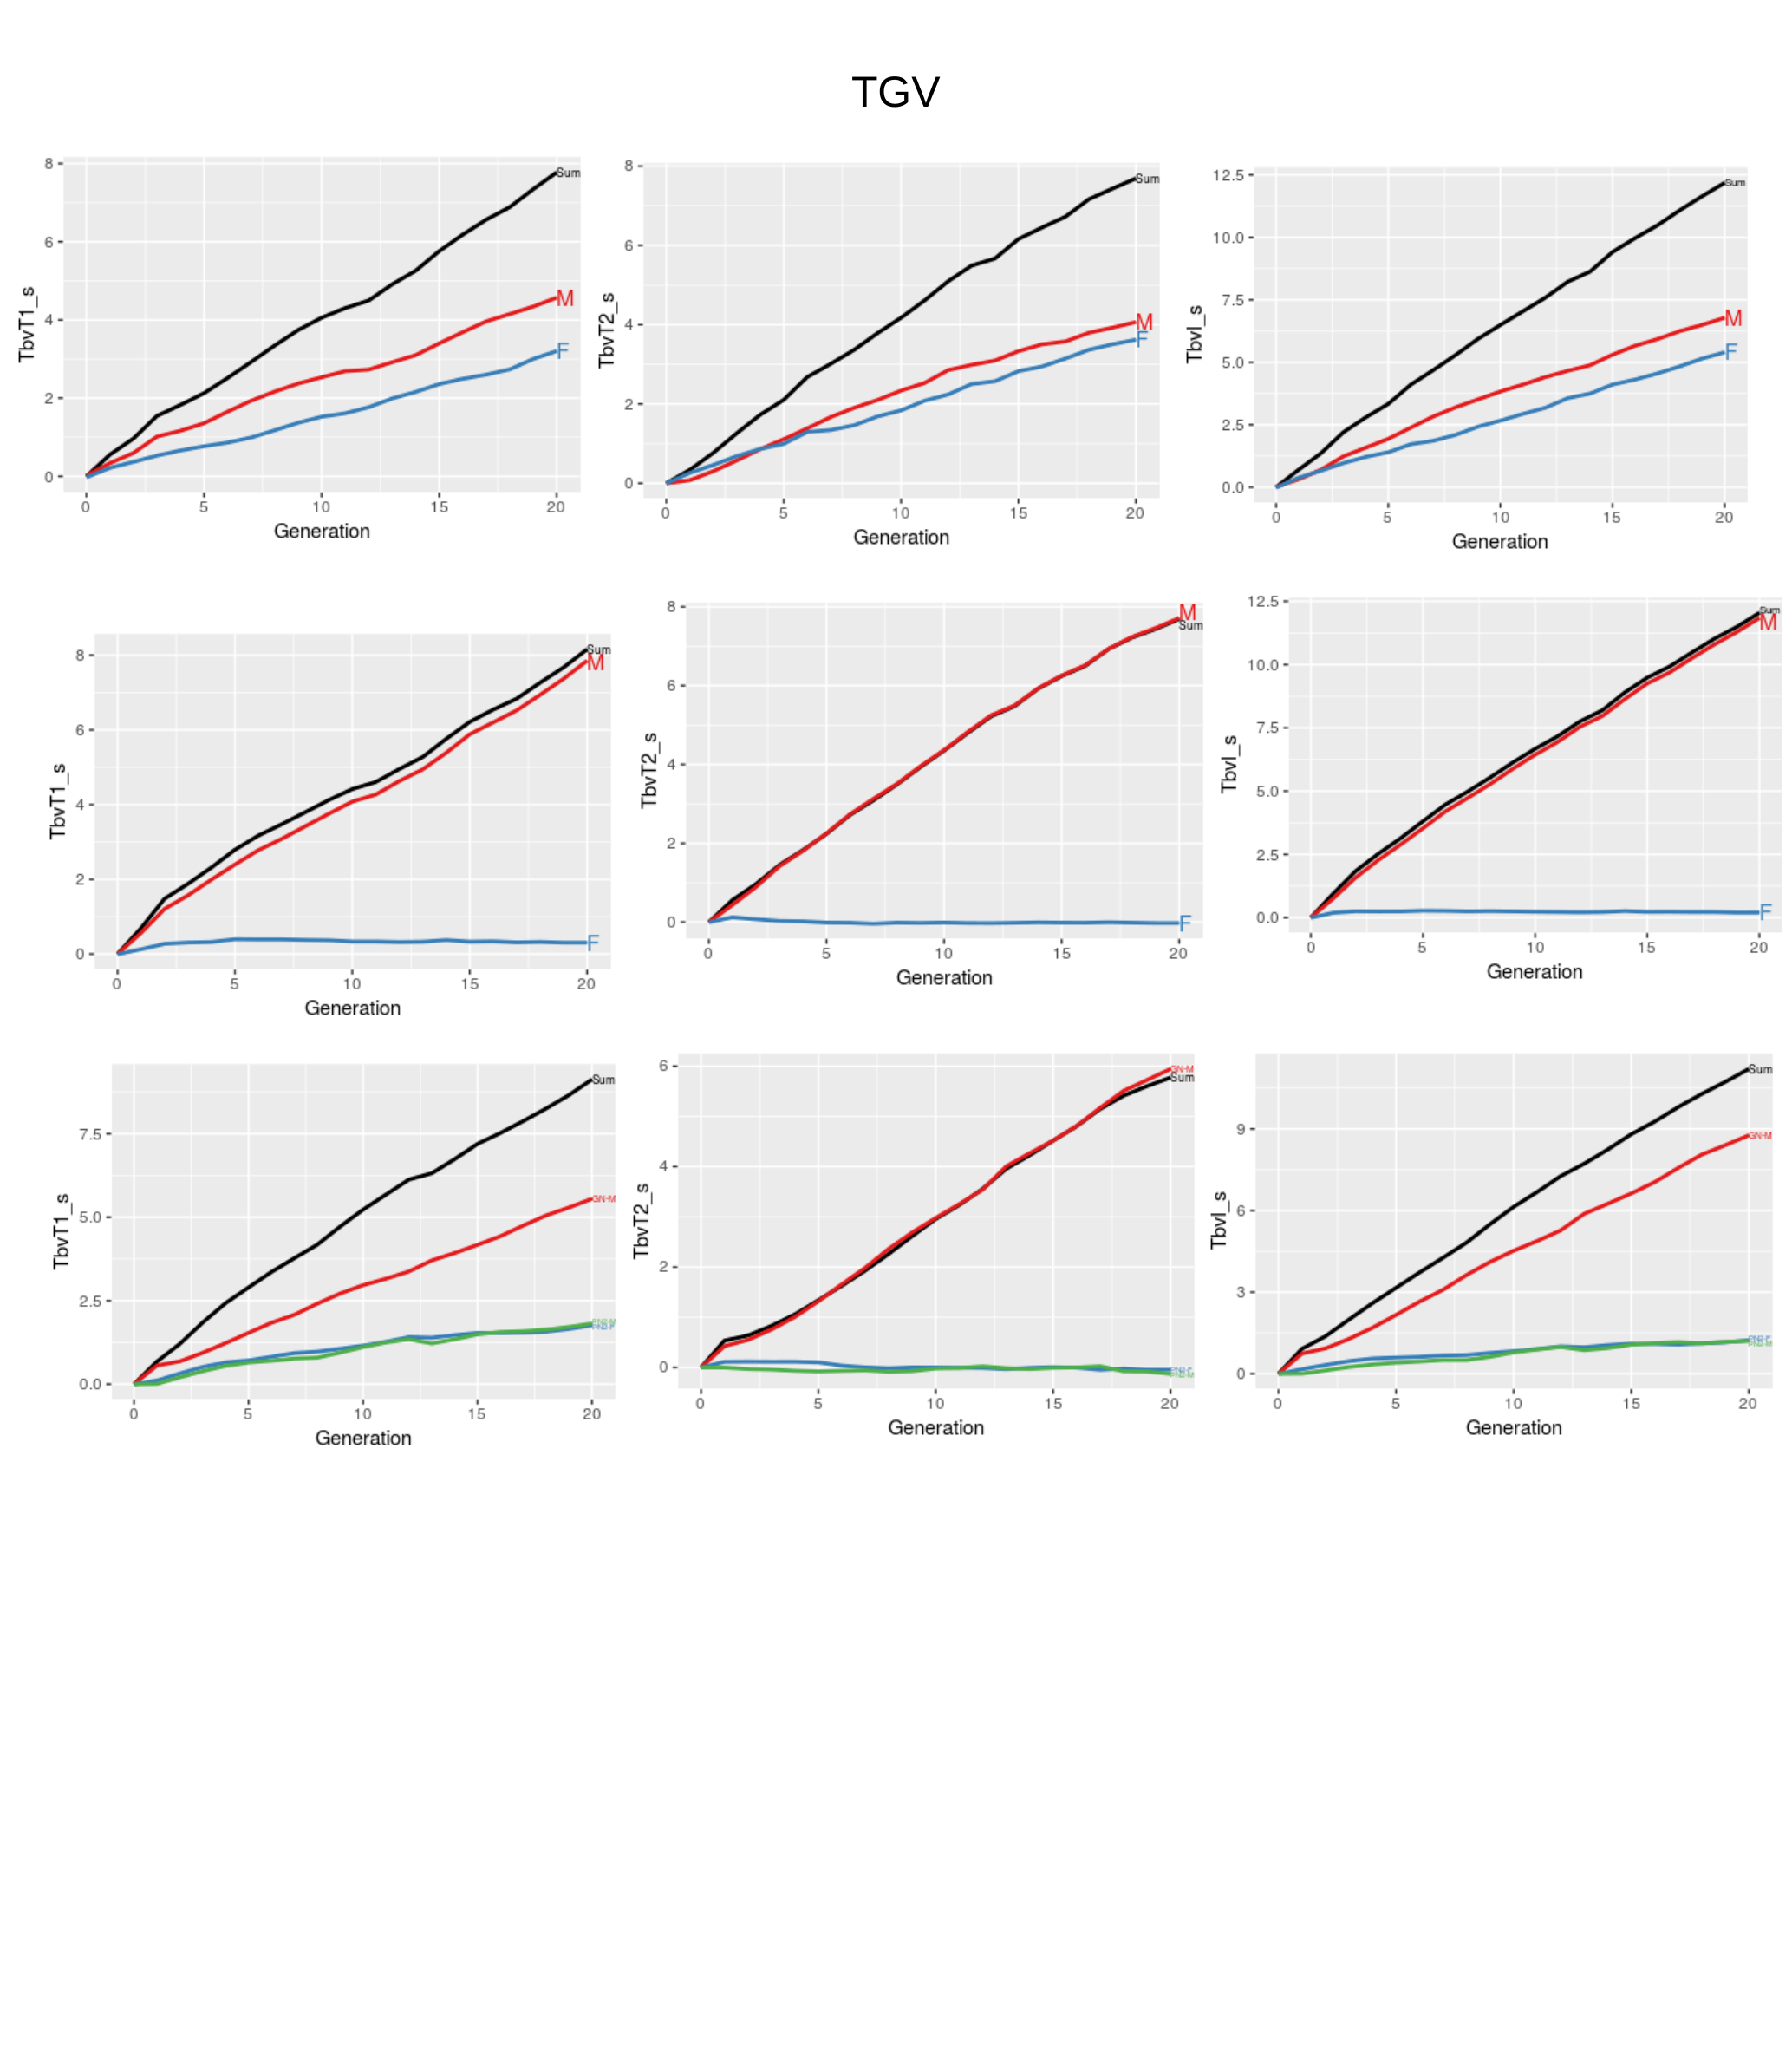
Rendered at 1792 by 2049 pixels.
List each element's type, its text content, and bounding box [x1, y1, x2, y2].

title TGV [89, 68, 1703, 117]
picture [44, 1044, 1782, 1460]
picture [632, 588, 1792, 1000]
picture [41, 624, 621, 1030]
picture [1177, 158, 1757, 564]
picture [10, 147, 1170, 559]
